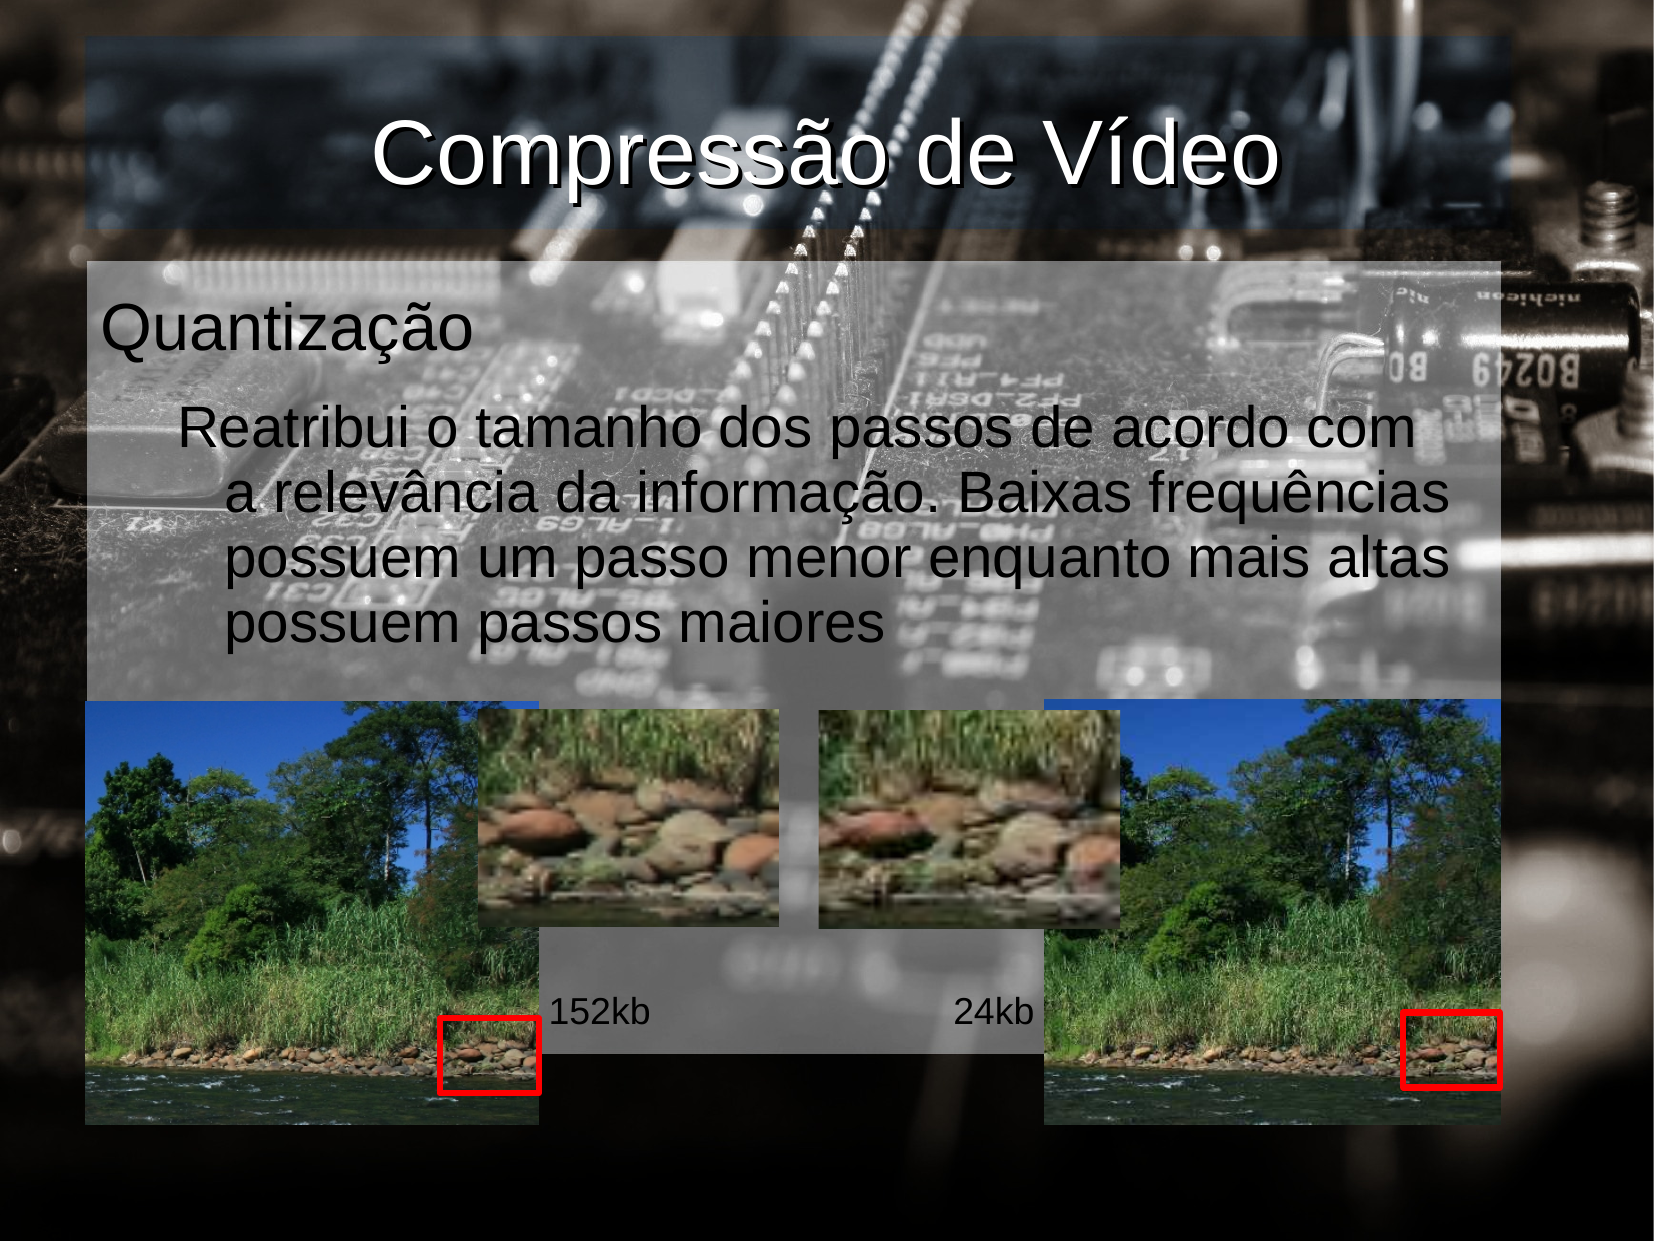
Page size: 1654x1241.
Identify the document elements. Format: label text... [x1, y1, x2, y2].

picture [0, 0, 1654, 1241]
text_box 24kb [938, 982, 1048, 1045]
title Compressão de Vídeo [82, 56, 1571, 250]
text_box 152kb [534, 982, 664, 1045]
list Quantização Reatribui o tamanho dos passos de acordo com a relevância da informação. Baixas frequências possuem um passo menor enquanto mais altas possuem passos maiores [82, 290, 1571, 1094]
